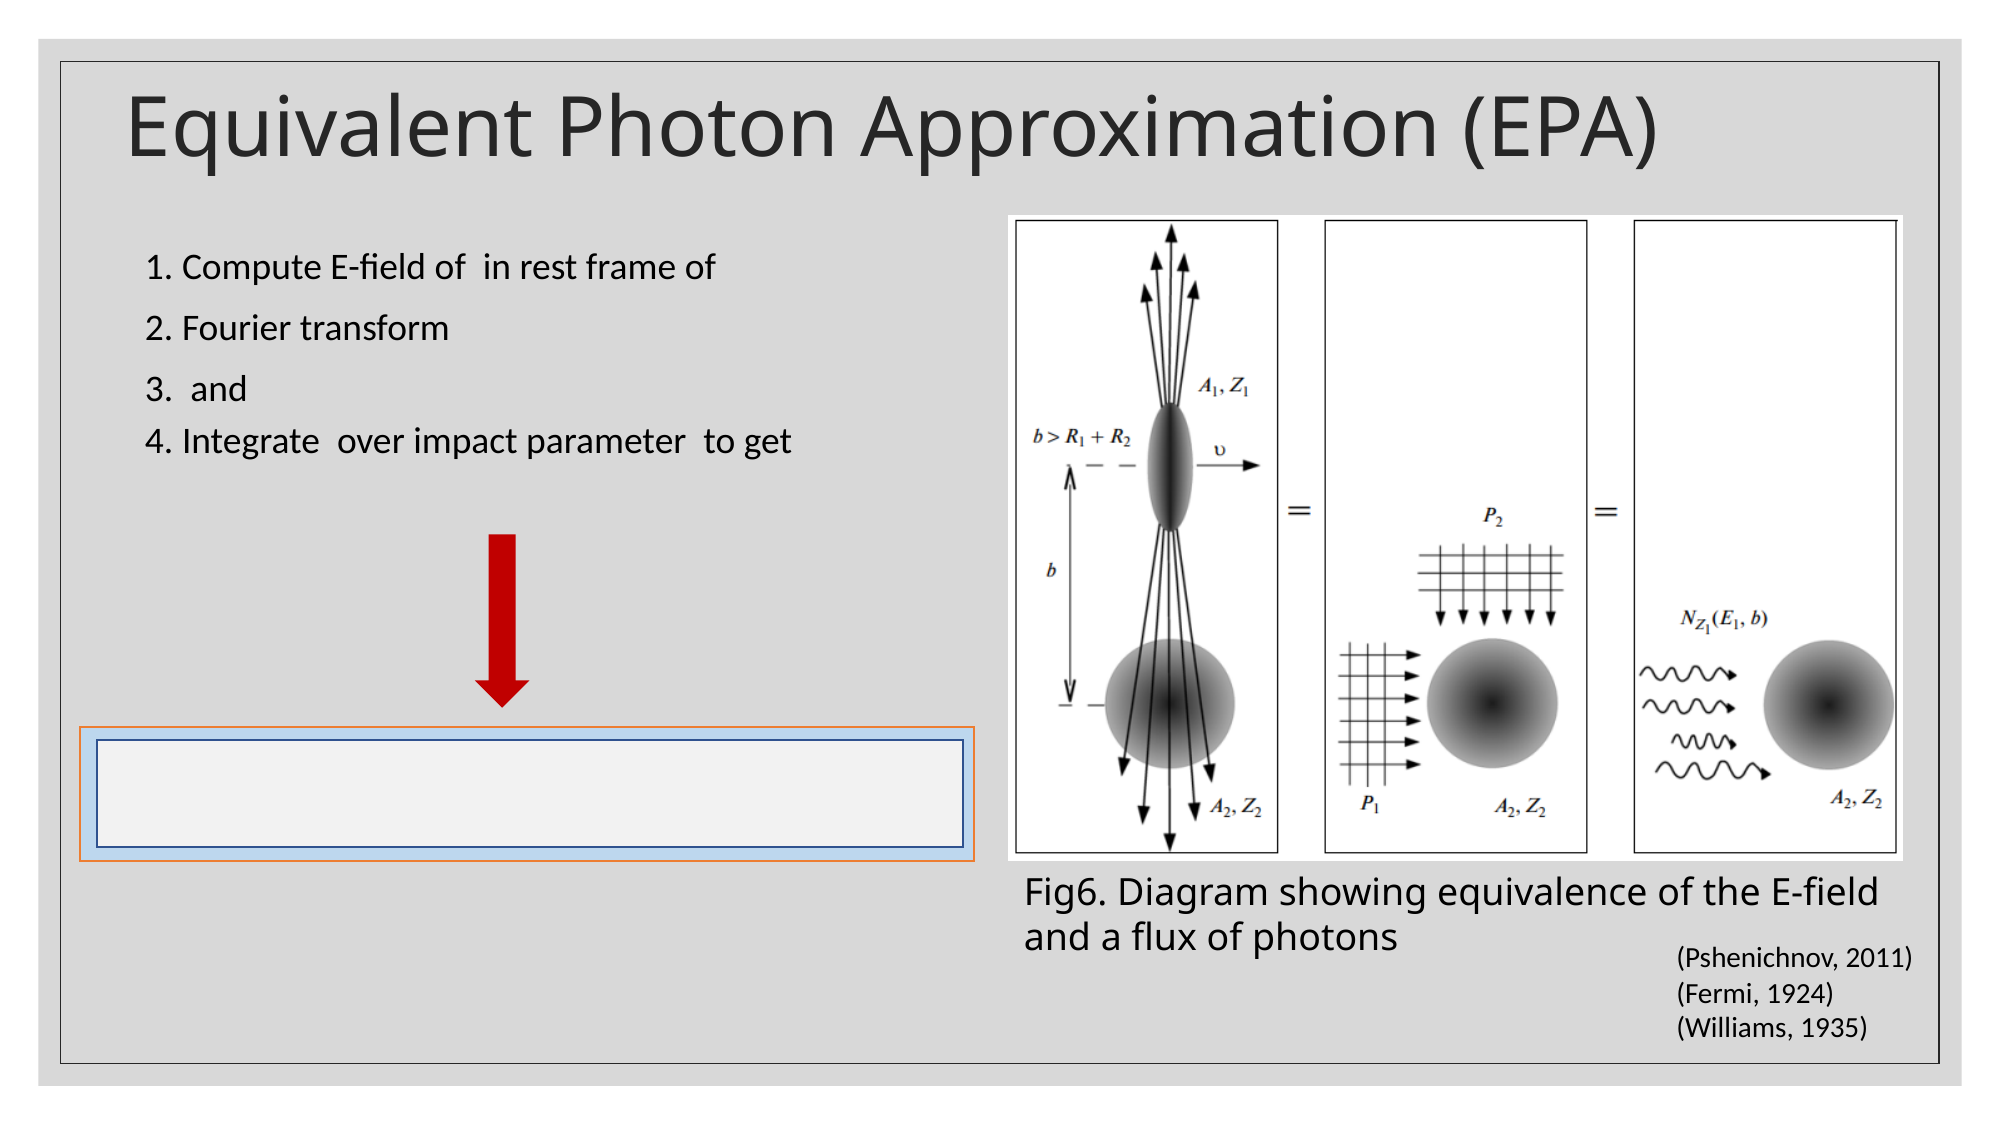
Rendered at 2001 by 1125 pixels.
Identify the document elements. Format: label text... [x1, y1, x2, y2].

text_box 2. Fourier transform [129, 295, 851, 356]
text_box (Fermi, 1924) [1661, 982, 1945, 1018]
text_box 3. and [129, 356, 851, 408]
text_box [477, 535, 527, 707]
text_box [80, 727, 974, 861]
text_box 4. Integrate over impact parameter to get [129, 408, 851, 515]
text_box 1. Compute E-field of in rest frame of [129, 235, 851, 295]
text_box Fig6. Diagram showing equivalence of the E-field and a flux of photons [1008, 860, 1903, 967]
text_box (Williams, 1935) [1661, 1018, 1945, 1052]
text_box (Pshenichnov, 2011) [1661, 930, 2000, 982]
picture [1008, 215, 1903, 860]
title Equivalent Photon Approximation (EPA) [109, 76, 1760, 183]
